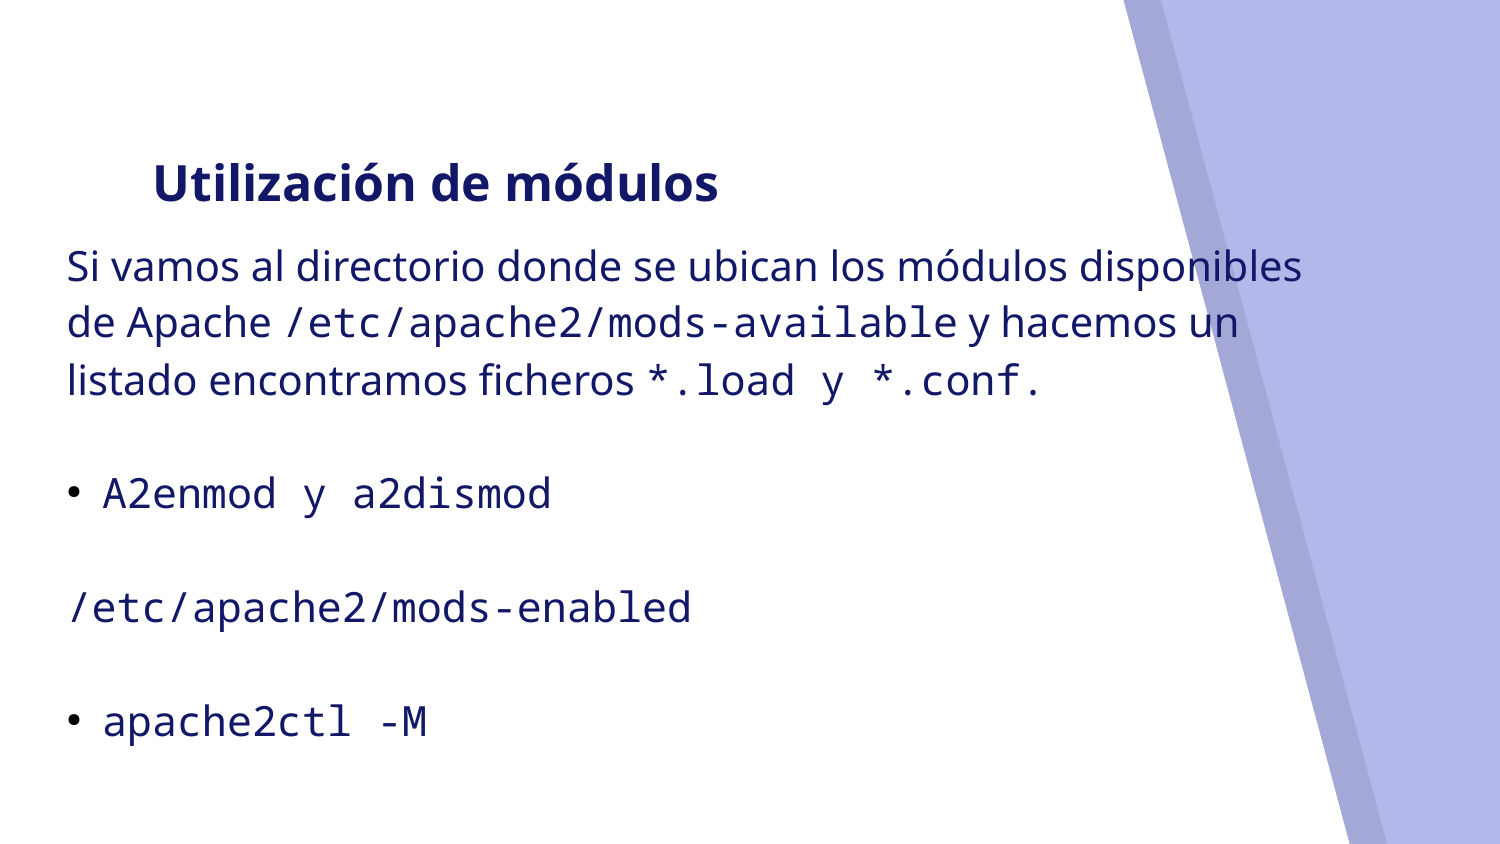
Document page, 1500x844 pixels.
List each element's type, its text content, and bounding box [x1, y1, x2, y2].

text_box Si vamos al directorio donde se ubican los módulos disponibles de Apache /etc/apache2/mods-available y hacemos un listado encontramos ficheros *.load y *.conf. A2enmod y a2dismod /etc/apache2/mods-enabled apache2ctl -M [66, 236, 1323, 844]
title Utilización de módulos [137, 146, 1011, 227]
